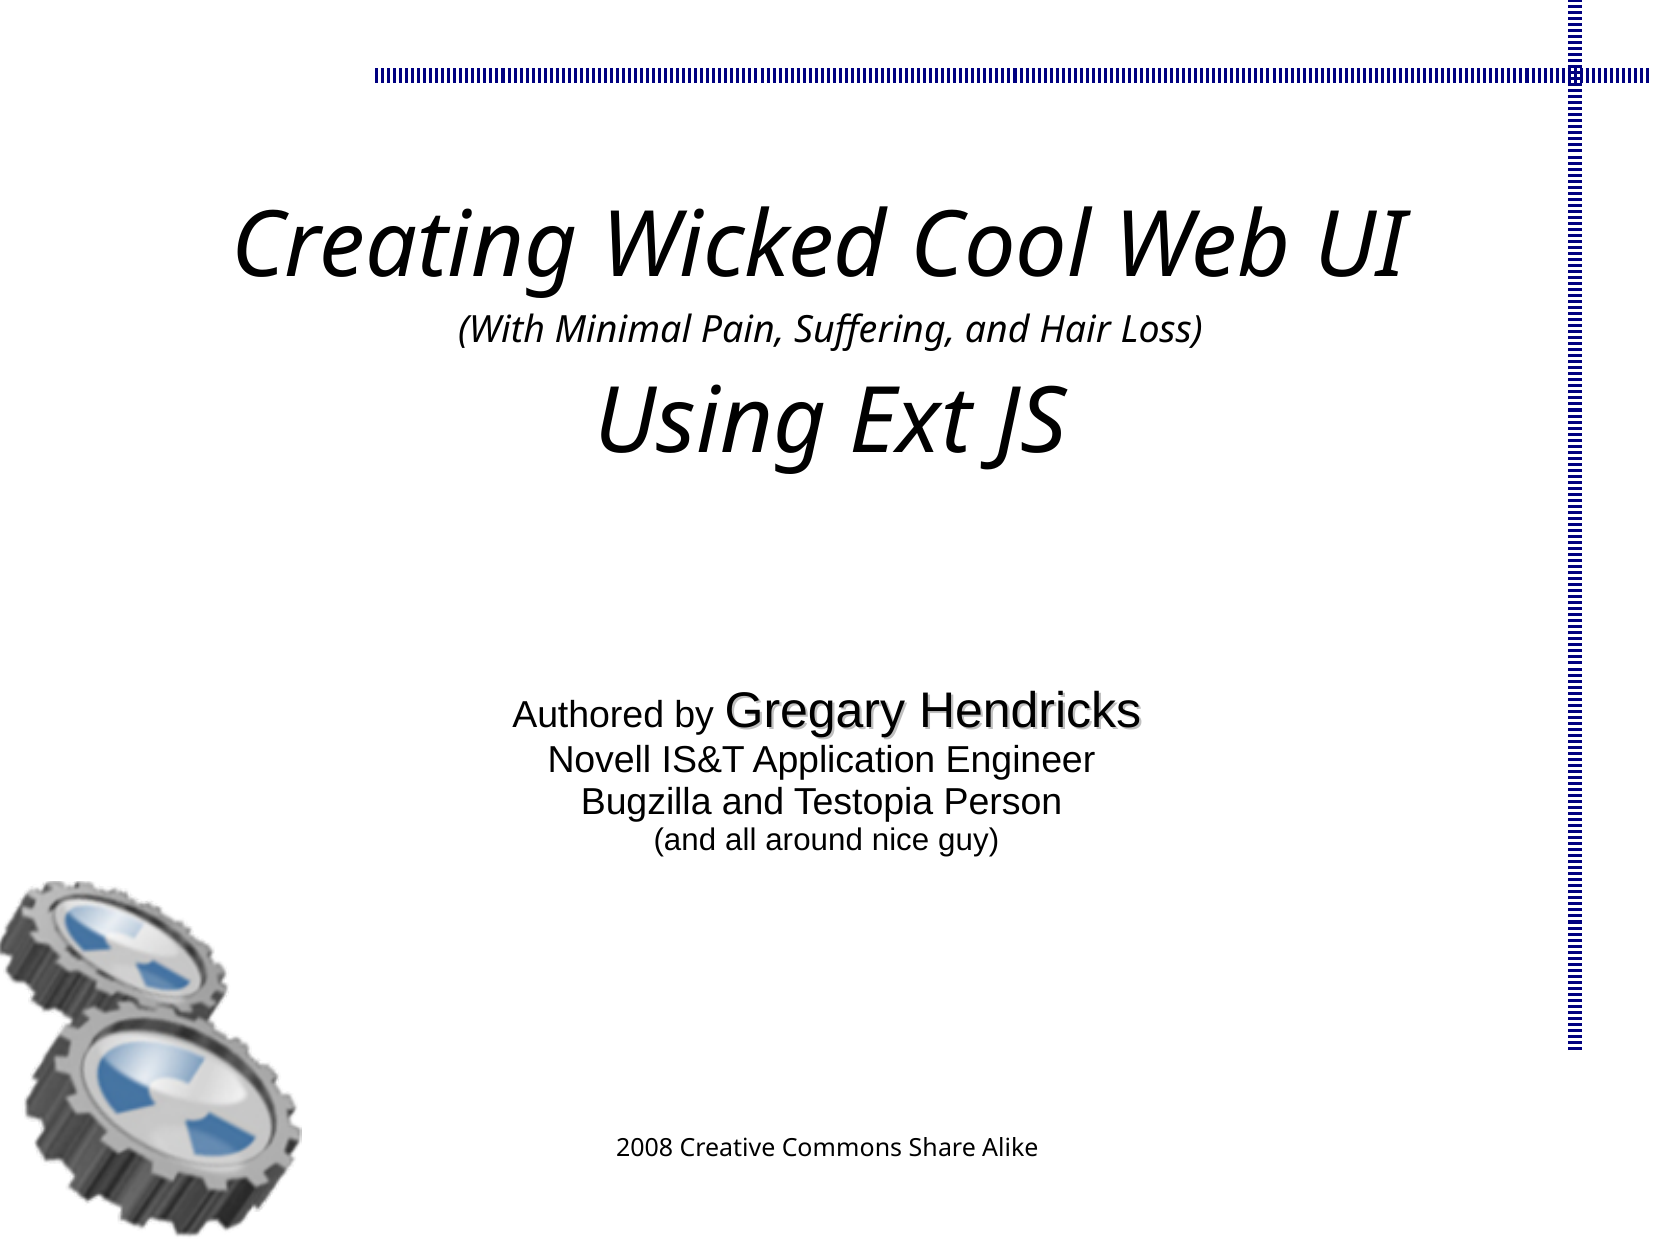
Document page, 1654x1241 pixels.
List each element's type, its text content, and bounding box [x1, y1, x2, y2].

text_box Authored by Gregary Hendricks Novell IS&T Application Engineer Bugzilla and Testopia Person (and all around nice guy) [376, 675, 1277, 865]
picture [0, 881, 302, 1241]
title Creating Wicked Cool Web UI (With Minimal Pain, Suffering, and Hair Loss) Using Ext JS [86, 169, 1576, 488]
